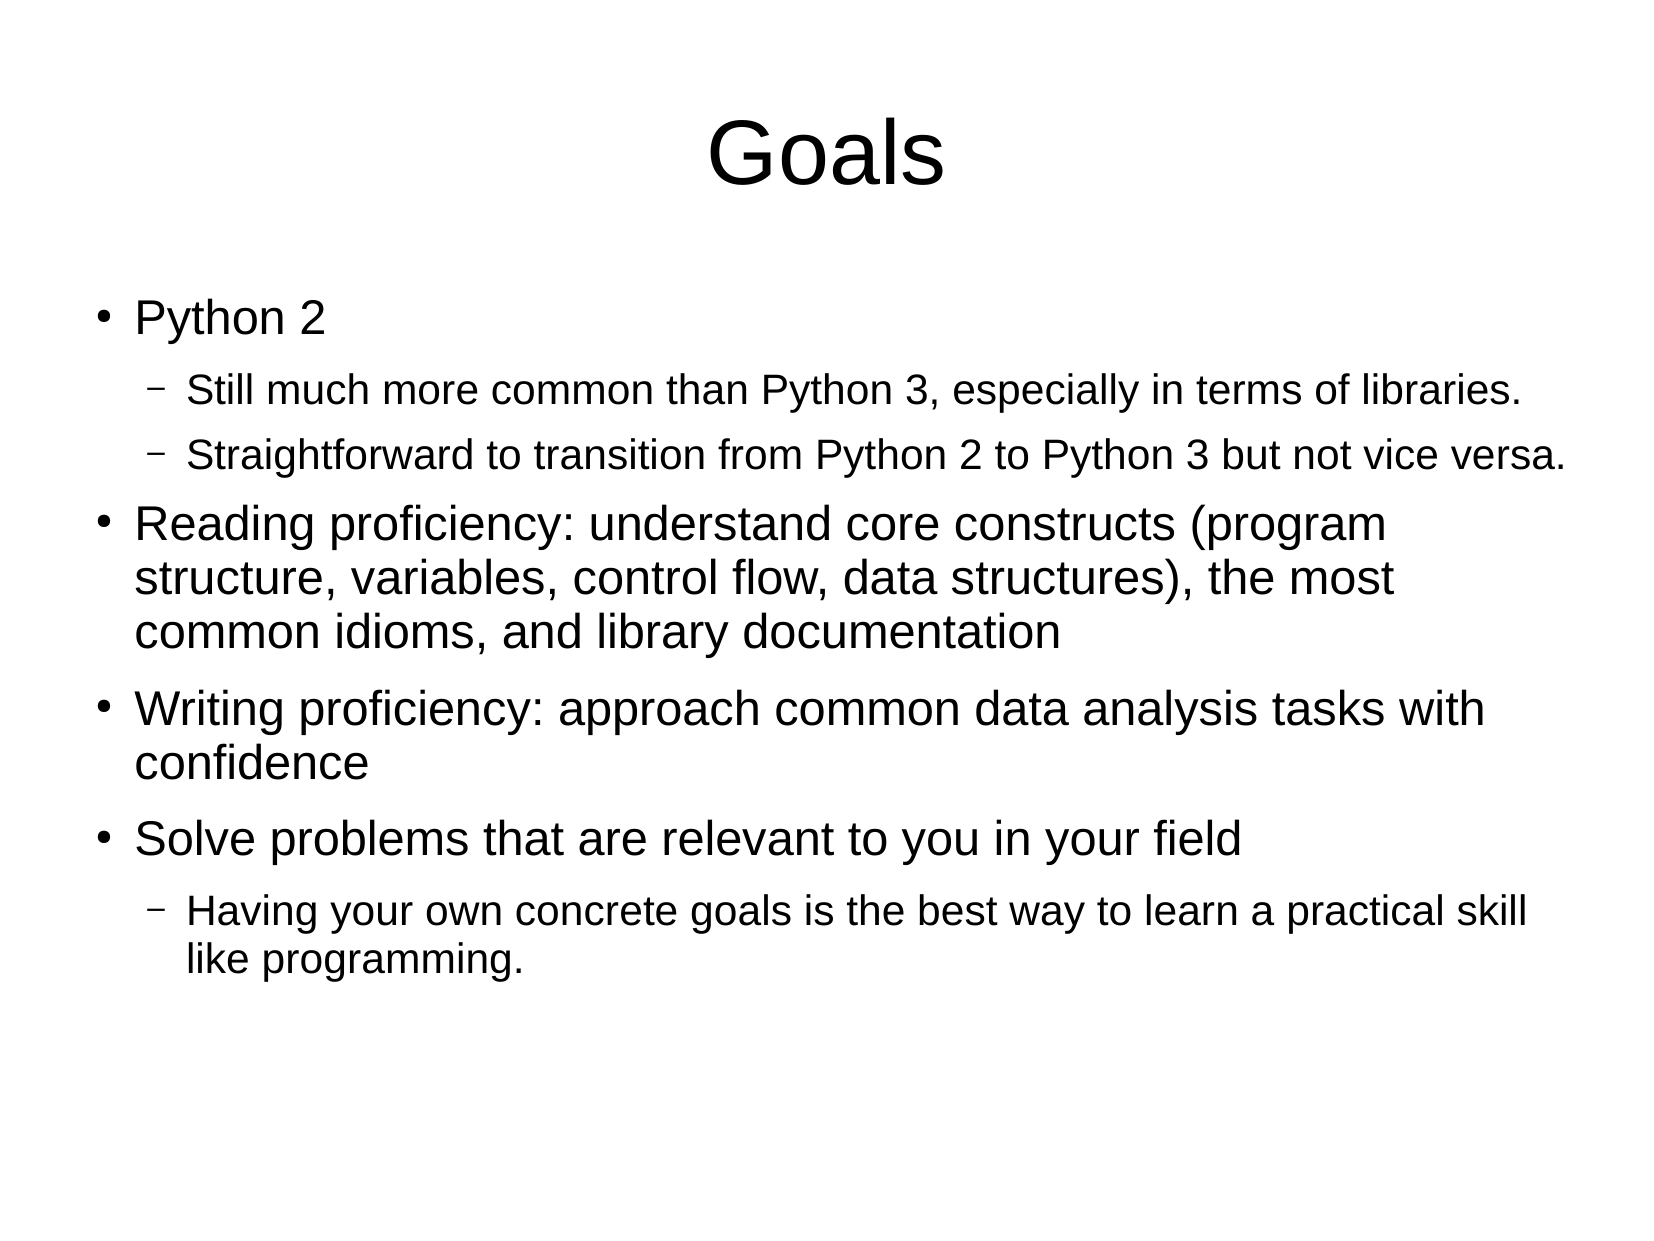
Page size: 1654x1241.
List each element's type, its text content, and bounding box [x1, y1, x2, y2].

title Goals [82, 49, 1571, 257]
list Python 2 Still much more common than Python 3, especially in terms of libraries. Straightforward to transition from Python 2 to Python 3 but not vice versa. Reading proficiency: understand core constructs (program structure, variables, control flow, data structures), the most common idioms, and library documentation Writing proficiency: approach common data analysis tasks with confidence Solve problems that are relevant to you in your field Having your own concrete goals is the best way to learn a practical skill like programming. [82, 290, 1571, 1010]
